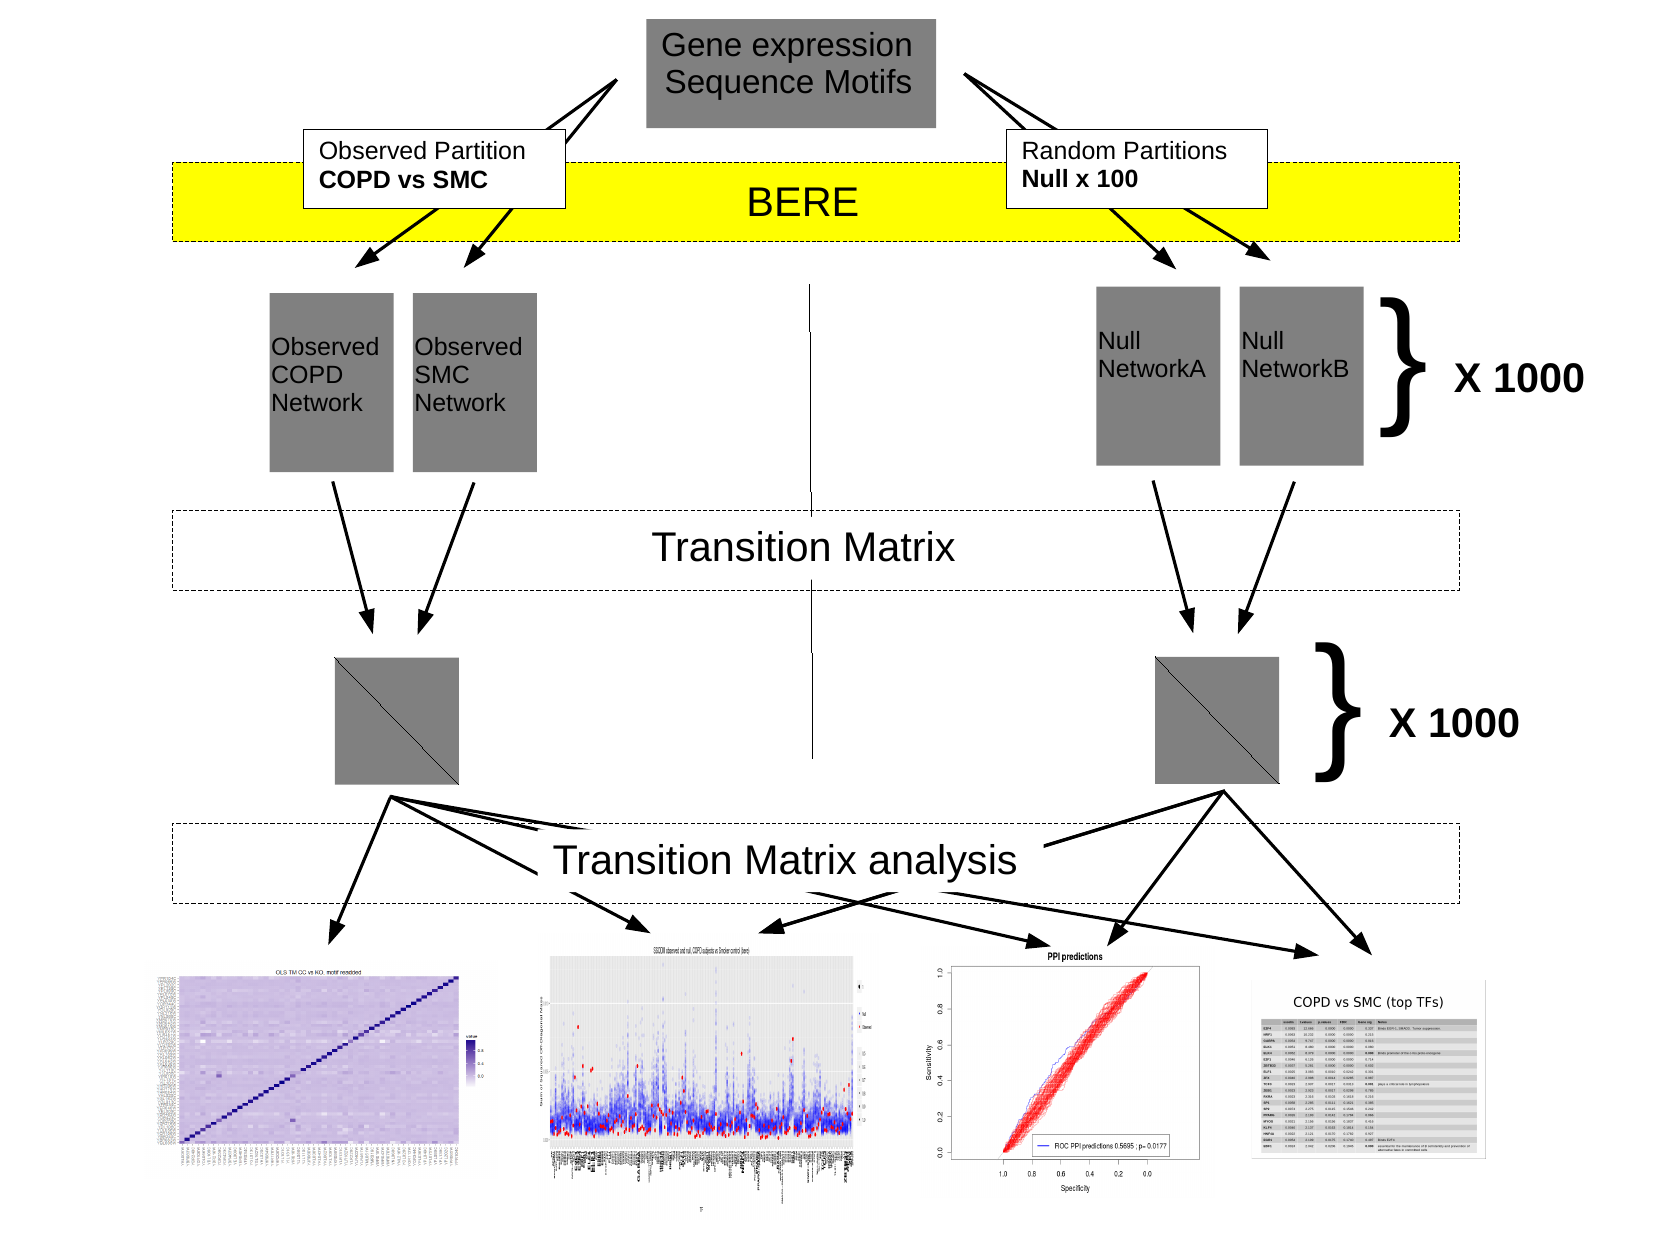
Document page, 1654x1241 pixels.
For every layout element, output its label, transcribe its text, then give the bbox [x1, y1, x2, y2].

text_box [412, 293, 537, 325]
text_box Gene expression Sequence Motifs [646, 19, 937, 129]
text_box [1155, 656, 1280, 784]
text_box [1239, 429, 1363, 466]
text_box Null NetworkB [1226, 319, 1363, 429]
text_box [488, 162, 1143, 242]
text_box [1239, 286, 1363, 319]
text_box [1191, 162, 1460, 242]
text_box Transition Matrix analysis [537, 829, 1044, 893]
text_box Transition Matrix [636, 516, 978, 580]
text_box Observed Partition COPD vs SMC [303, 129, 566, 209]
text_box [269, 293, 394, 325]
text_box BERE [731, 171, 880, 235]
text_box [395, 209, 508, 242]
text_box } [1363, 263, 1466, 494]
text_box [1096, 429, 1221, 466]
picture [537, 933, 879, 1220]
picture [920, 946, 1215, 1198]
text_box [334, 657, 459, 785]
text_box [172, 162, 432, 242]
text_box [1115, 209, 1235, 242]
text_box Null NetworkA [1083, 319, 1226, 429]
text_box } [1298, 608, 1401, 839]
picture [1251, 980, 1486, 1159]
text_box Observed COPD Network [256, 325, 399, 436]
text_box [269, 436, 394, 473]
text_box X 1000 [1374, 692, 1536, 756]
text_box Observed SMC Network [399, 325, 570, 436]
text_box [1096, 286, 1221, 319]
text_box [412, 436, 537, 473]
picture [144, 960, 498, 1180]
text_box Random Partitions Null x 100 [1006, 129, 1268, 209]
text_box X 1000 [1439, 347, 1601, 411]
